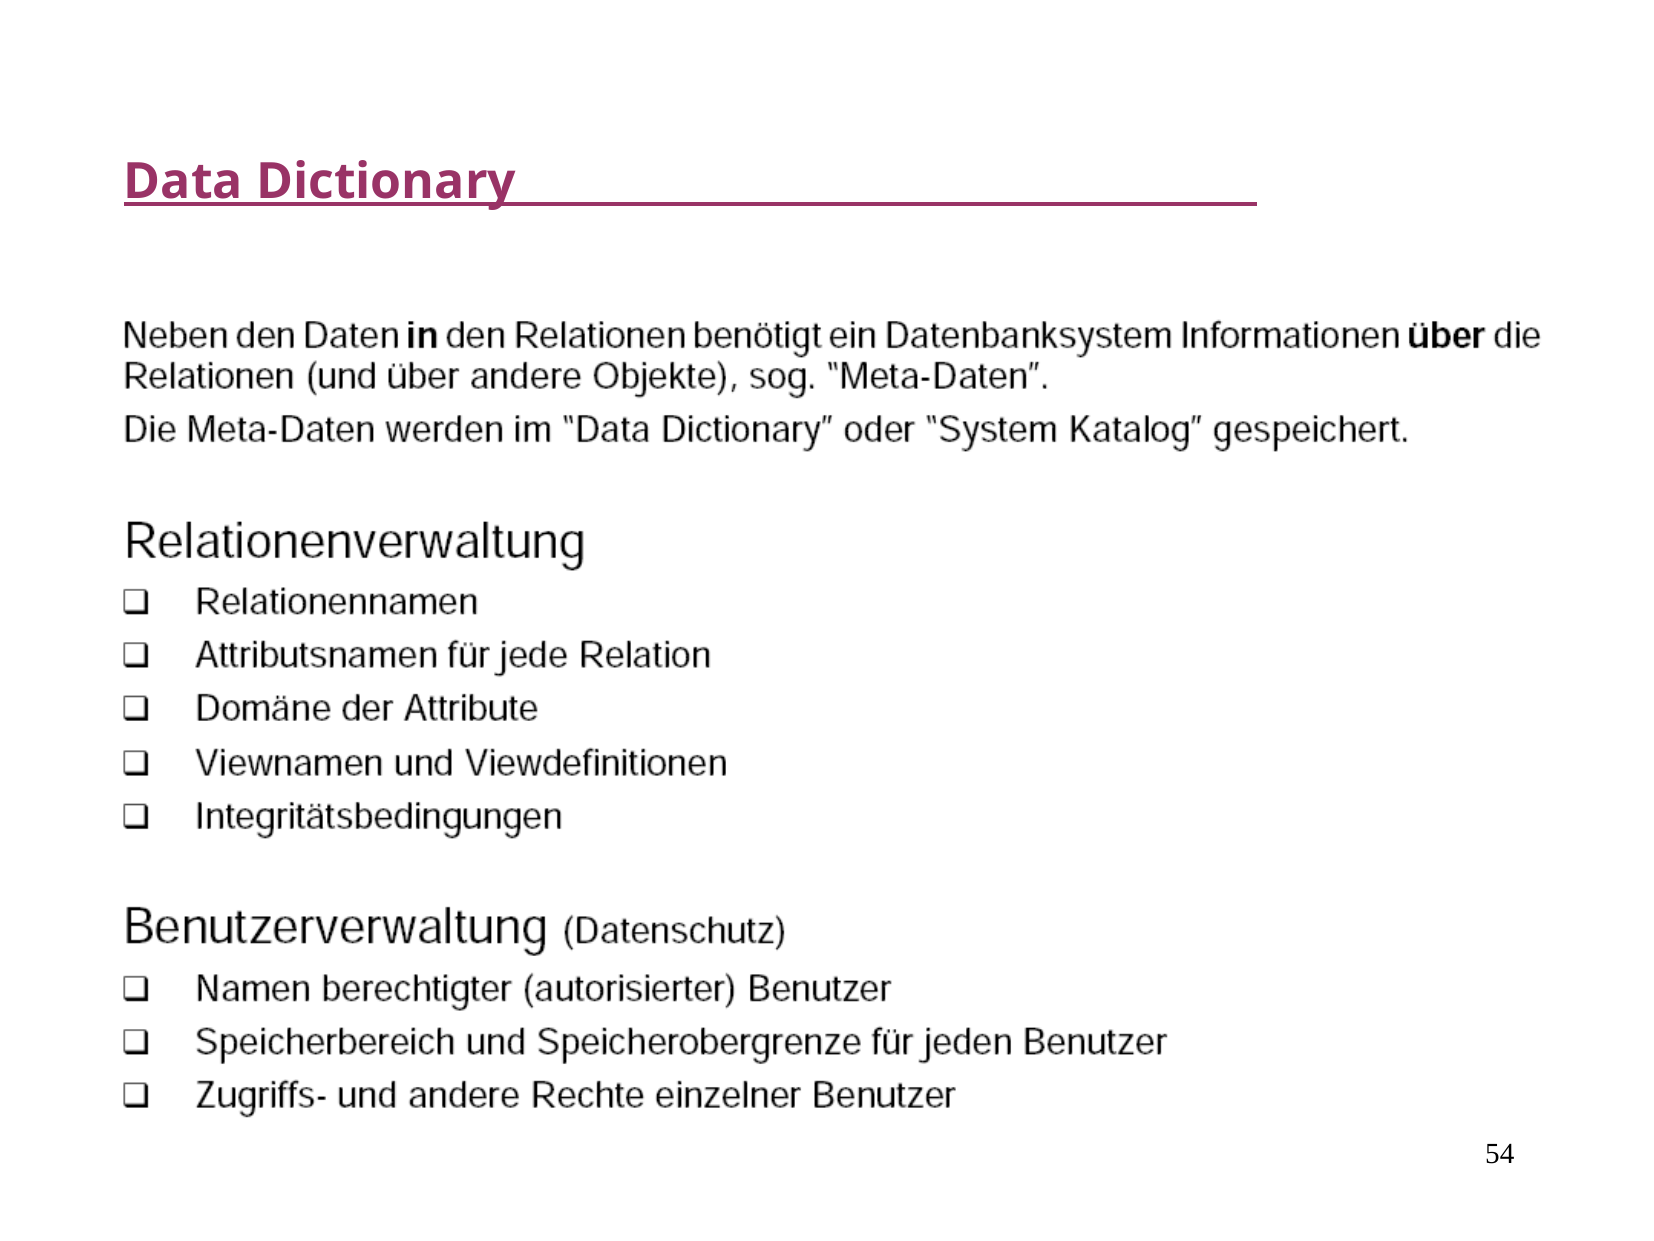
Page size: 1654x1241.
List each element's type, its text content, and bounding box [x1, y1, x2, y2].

picture [113, 309, 1552, 1122]
title Data Dictionary [124, 117, 1530, 241]
